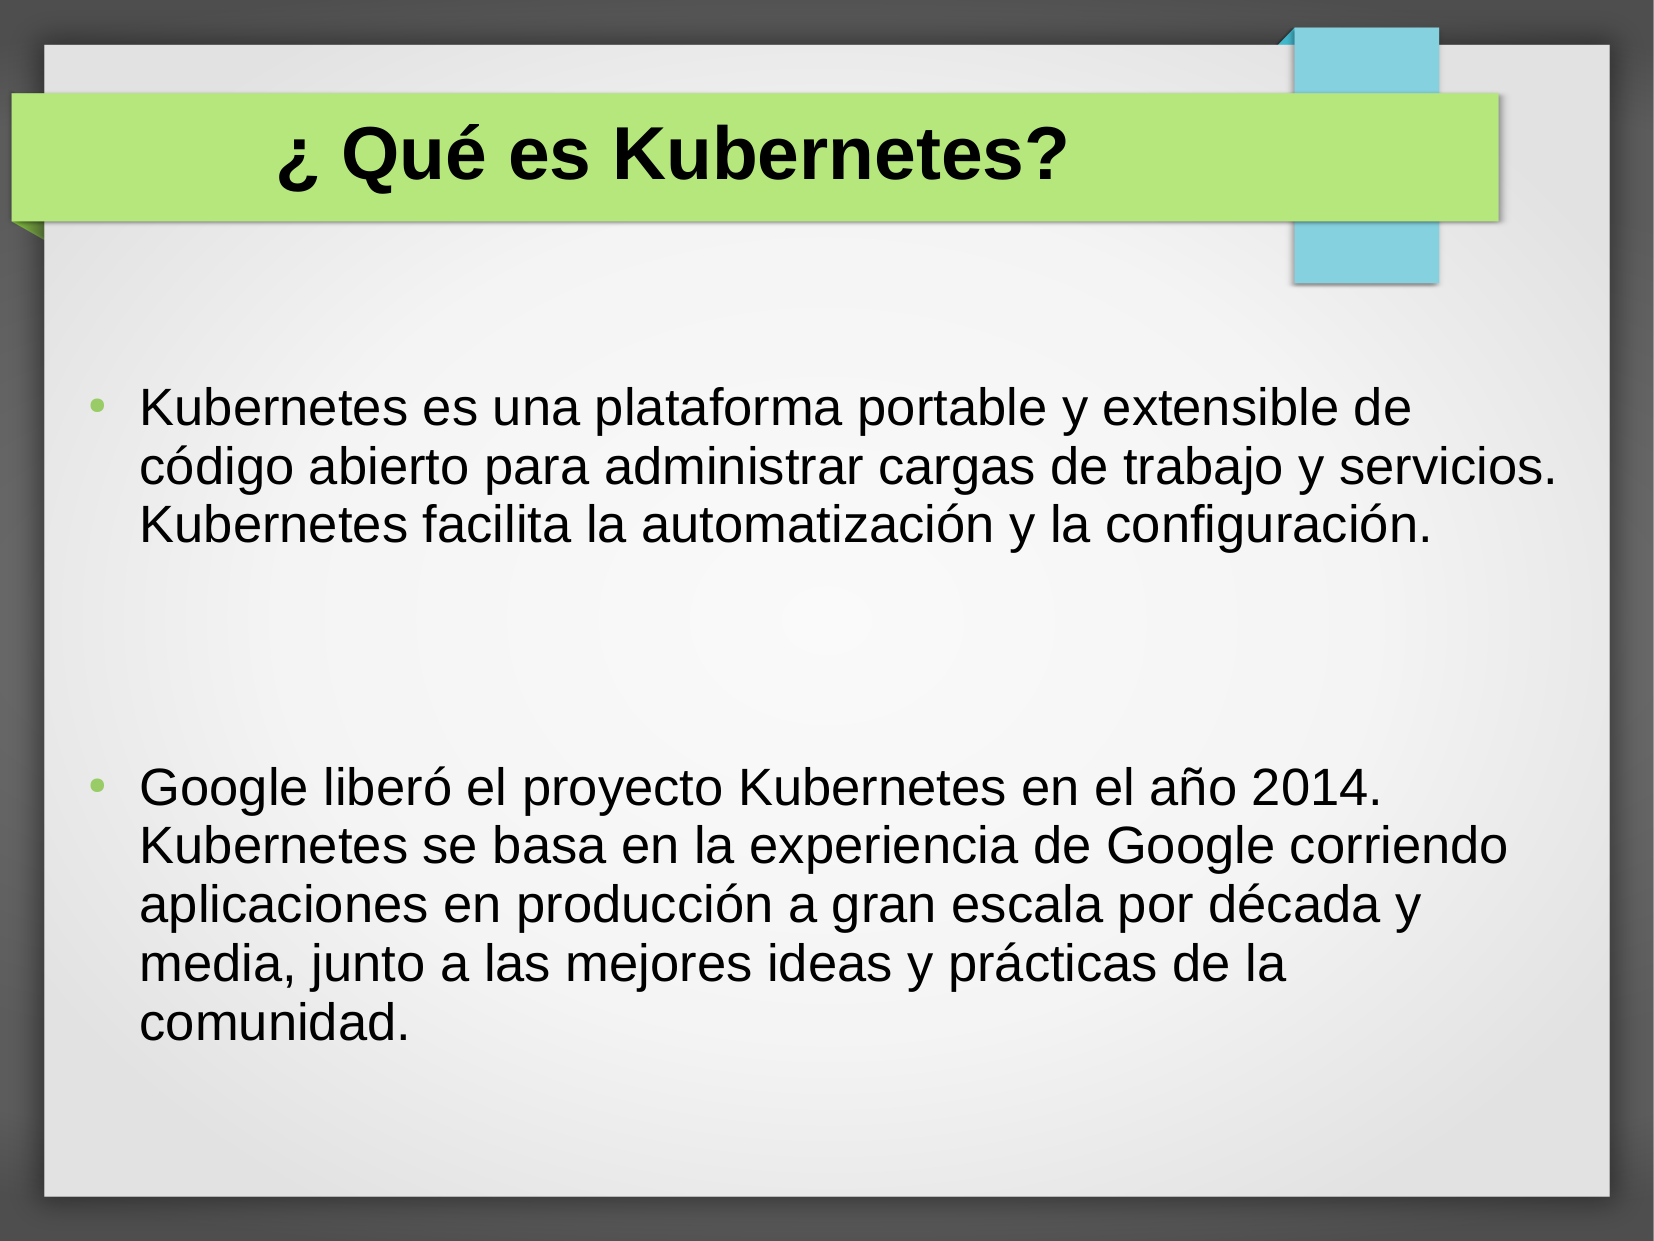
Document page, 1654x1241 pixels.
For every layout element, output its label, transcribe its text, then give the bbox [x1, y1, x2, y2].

title ¿ Qué es Kubernetes? [82, 94, 1264, 213]
picture [0, 0, 1654, 1241]
list Kubernetes es una plataforma portable y extensible de código abierto para administrar cargas de trabajo y servicios. Kubernetes facilita la automatización y la configuración. Google liberó el proyecto Kubernetes en el año 2014. Kubernetes se basa en la experiencia de Google corriendo aplicaciones en producción a gran escala por década y media, junto a las mejores ideas y prácticas de la comunidad. [70, 377, 1560, 1098]
